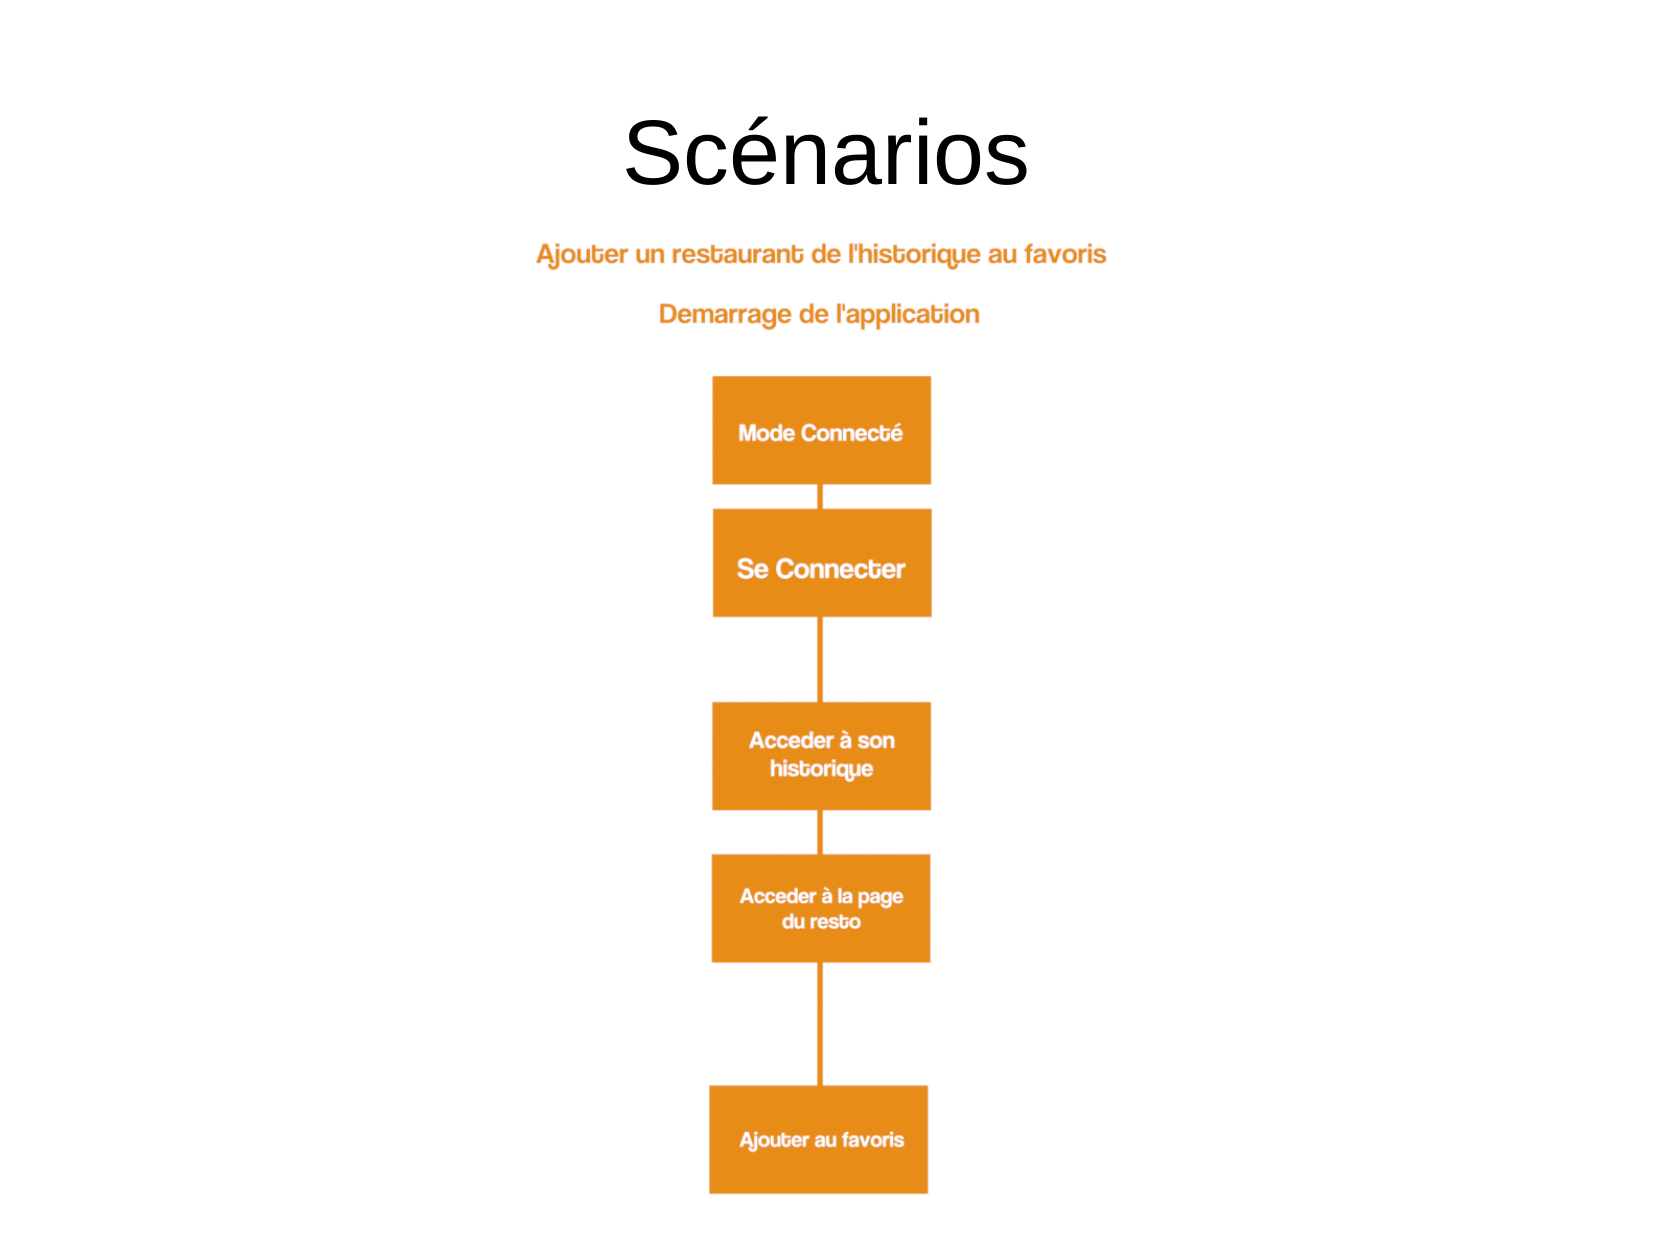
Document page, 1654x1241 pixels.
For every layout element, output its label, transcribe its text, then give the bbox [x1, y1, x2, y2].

picture [519, 200, 1123, 1241]
title Scénarios [82, 49, 1571, 257]
